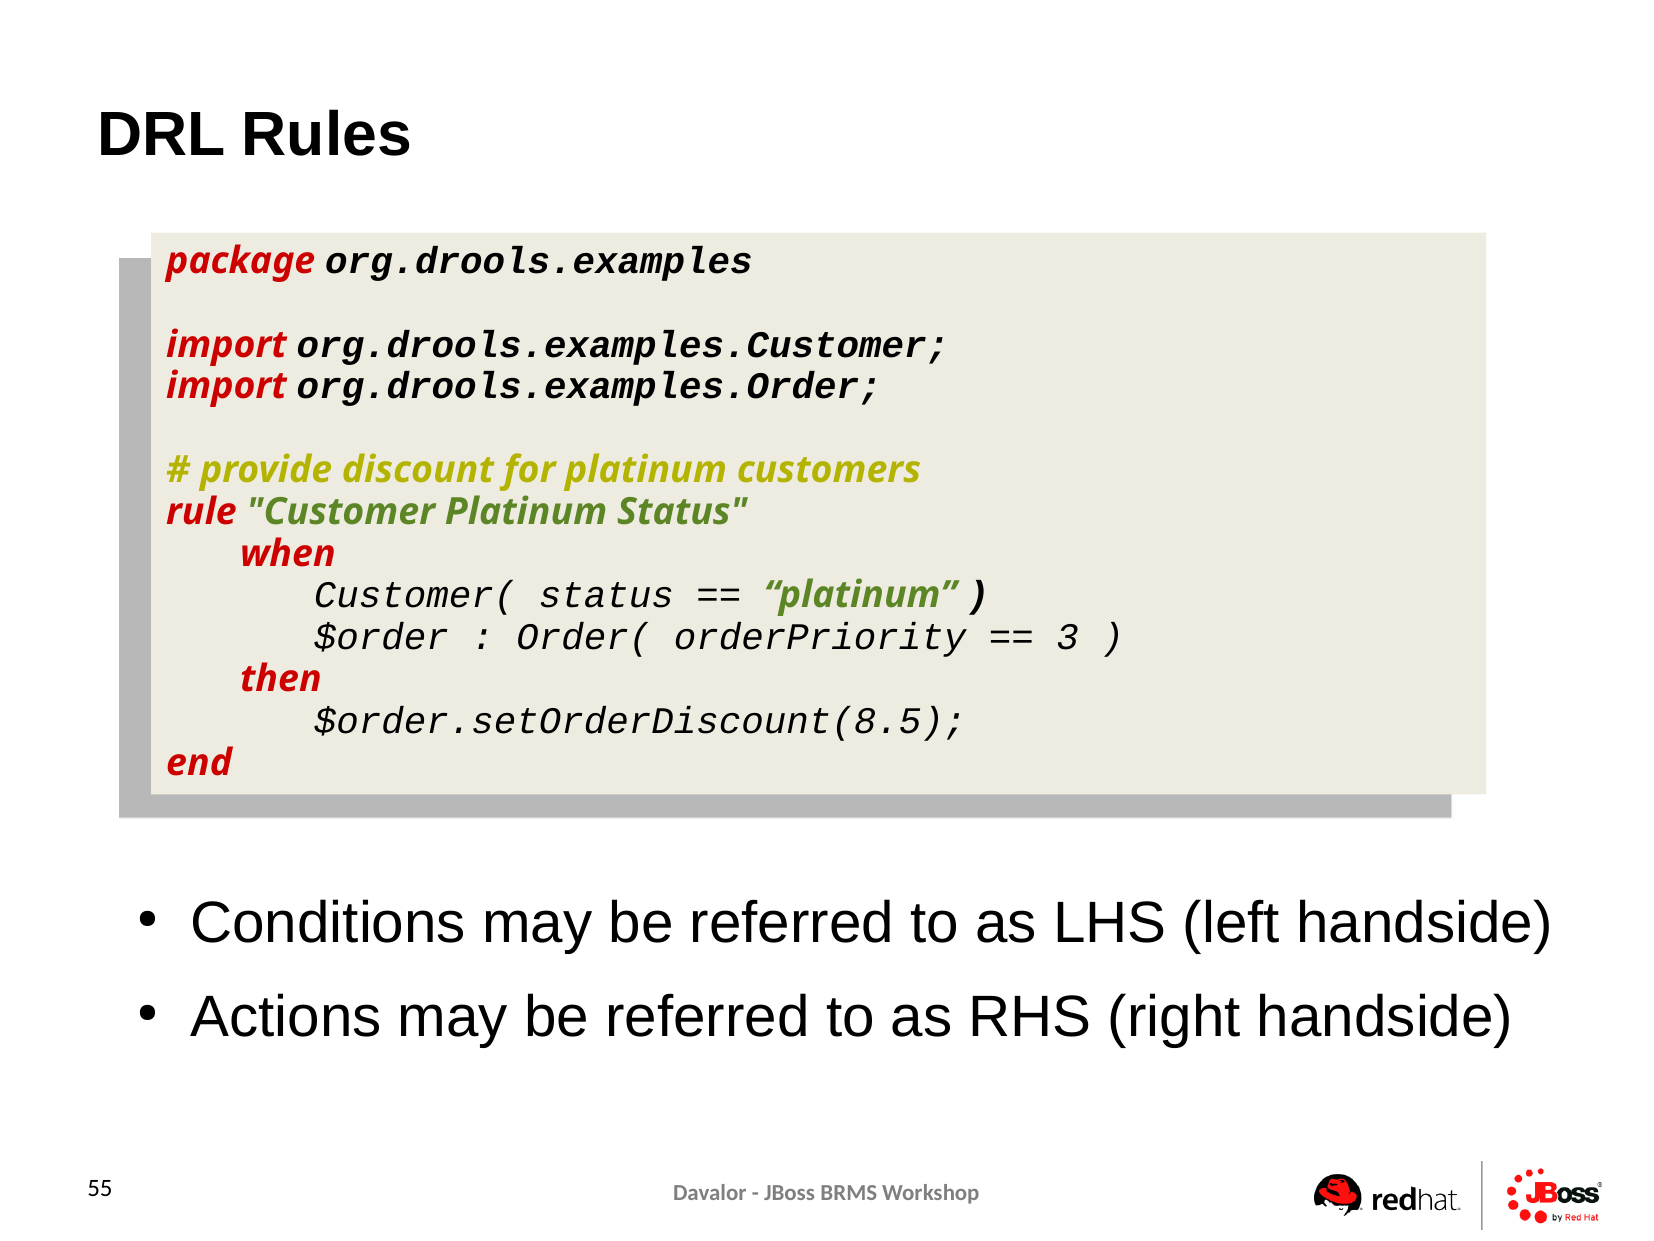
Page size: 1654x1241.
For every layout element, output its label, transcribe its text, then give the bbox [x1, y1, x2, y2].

title DRL Rules [82, 95, 1571, 226]
picture [1314, 1161, 1602, 1230]
text_box package org.drools.examples import org.drools.examples.Customer; import org.drools.examples.Order; # provide discount for platinum customers rule "Customer Platinum Status" when Customer( status == “platinum” ) $order : Order( orderPriority == 3 ) then $order.setOrderDiscount(8.5); end [151, 232, 1487, 795]
list Conditions may be referred to as LHS (left handside) Actions may be referred to as RHS (right handside) [86, 882, 1576, 1108]
